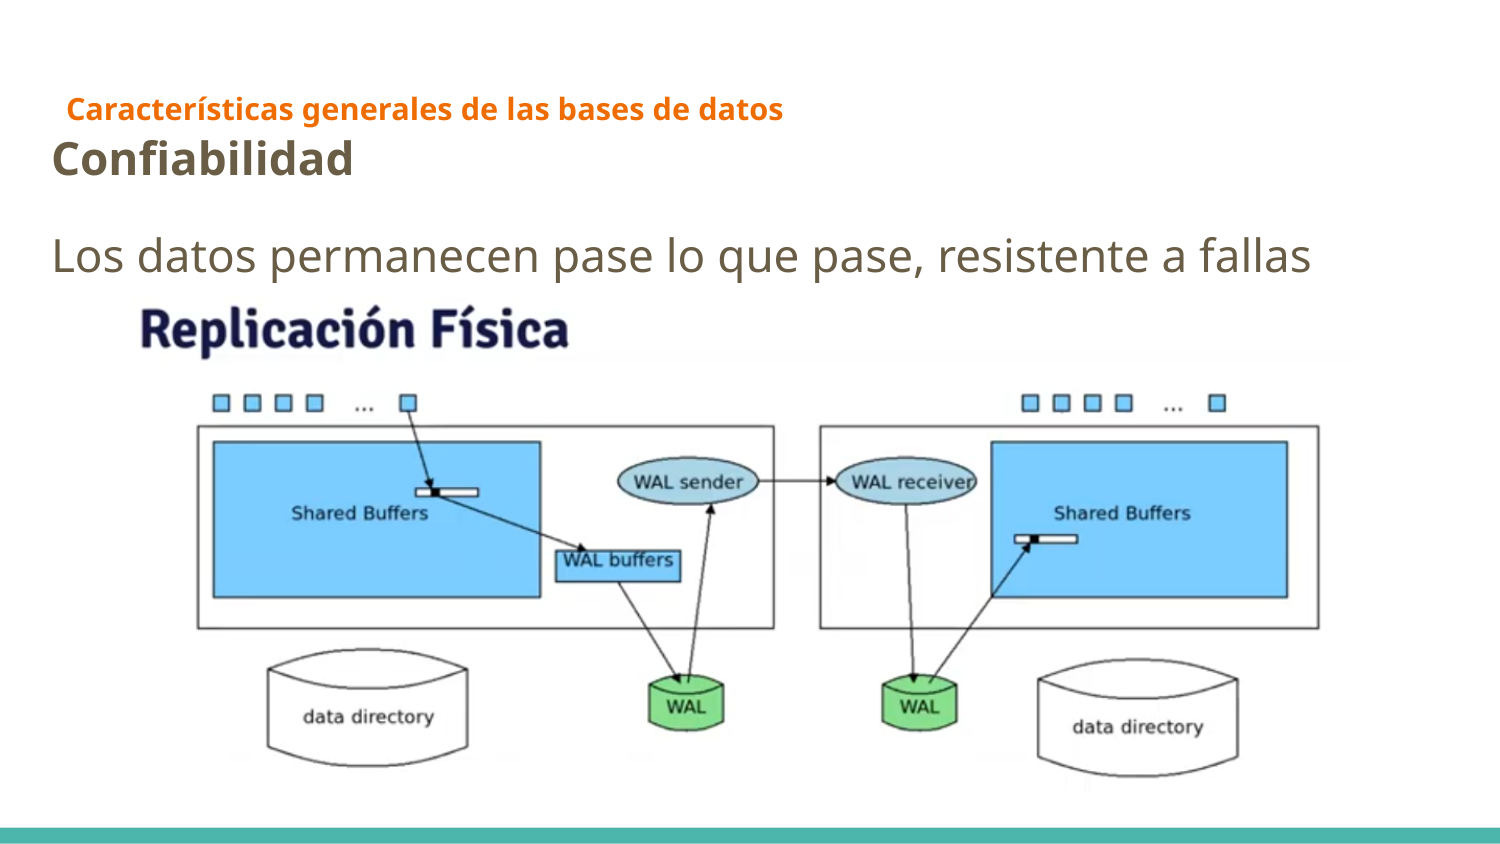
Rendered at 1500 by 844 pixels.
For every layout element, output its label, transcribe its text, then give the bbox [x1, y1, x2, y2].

picture [129, 296, 1359, 815]
title Características generales de las bases de datos [51, 72, 1449, 117]
subtitle Confiabilidad Los datos permanecen pase lo que pase, resistente a fallas [51, 117, 1449, 286]
